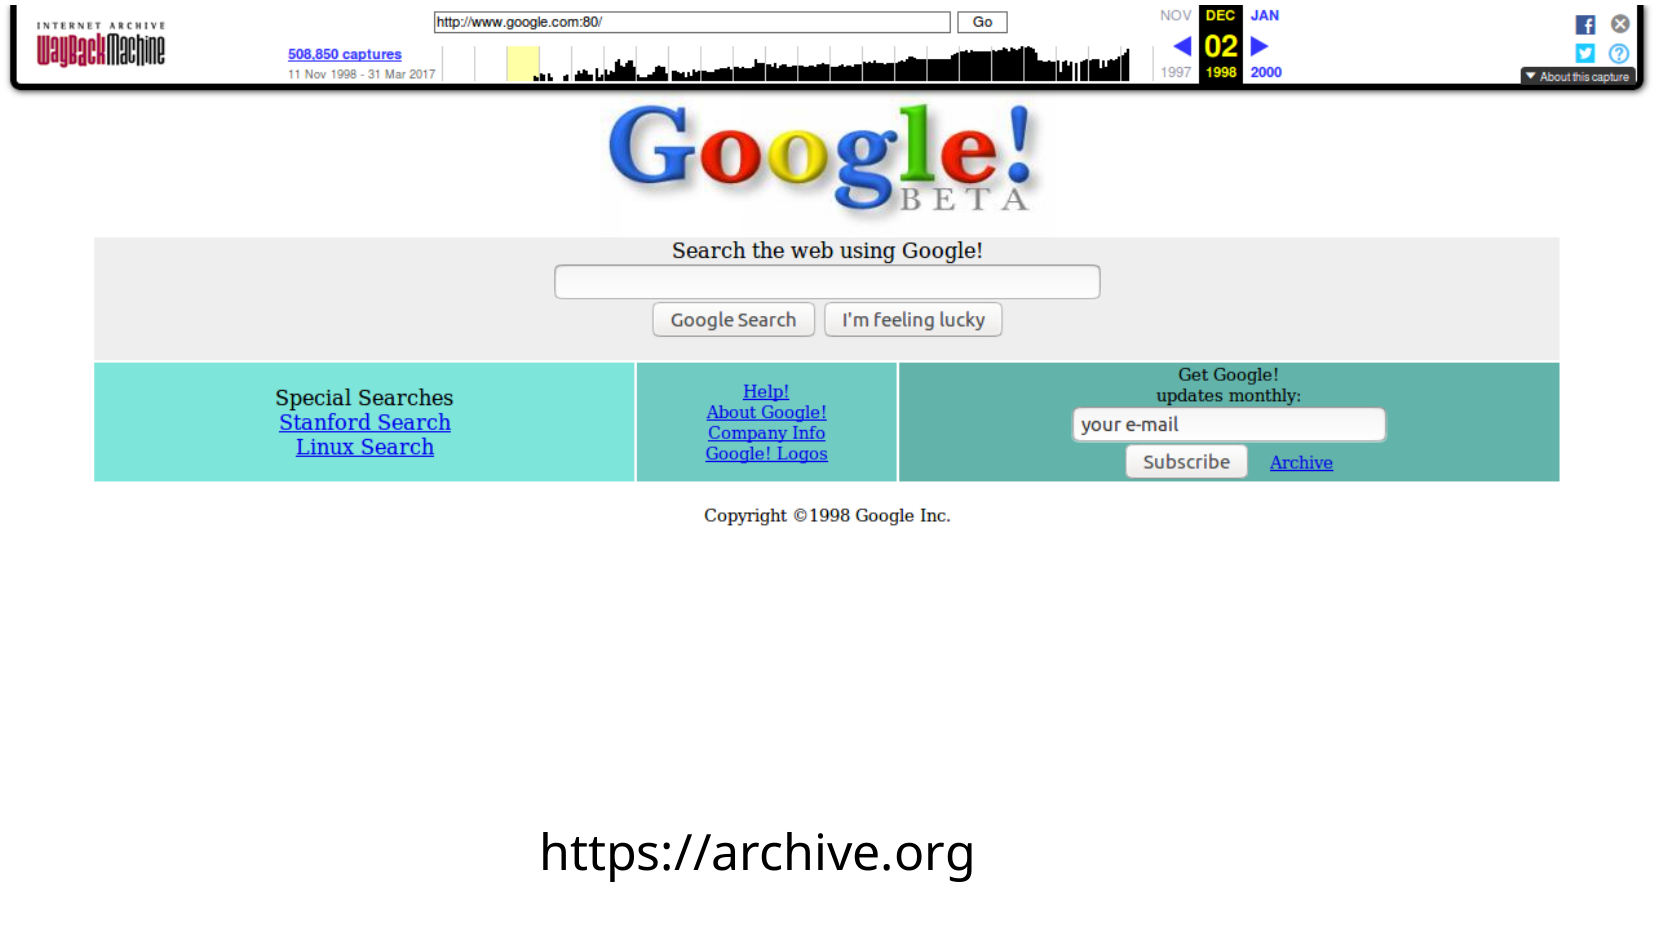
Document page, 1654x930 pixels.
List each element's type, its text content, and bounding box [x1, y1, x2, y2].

text_box https://archive.org [225, 810, 1291, 930]
picture [0, 5, 1653, 781]
